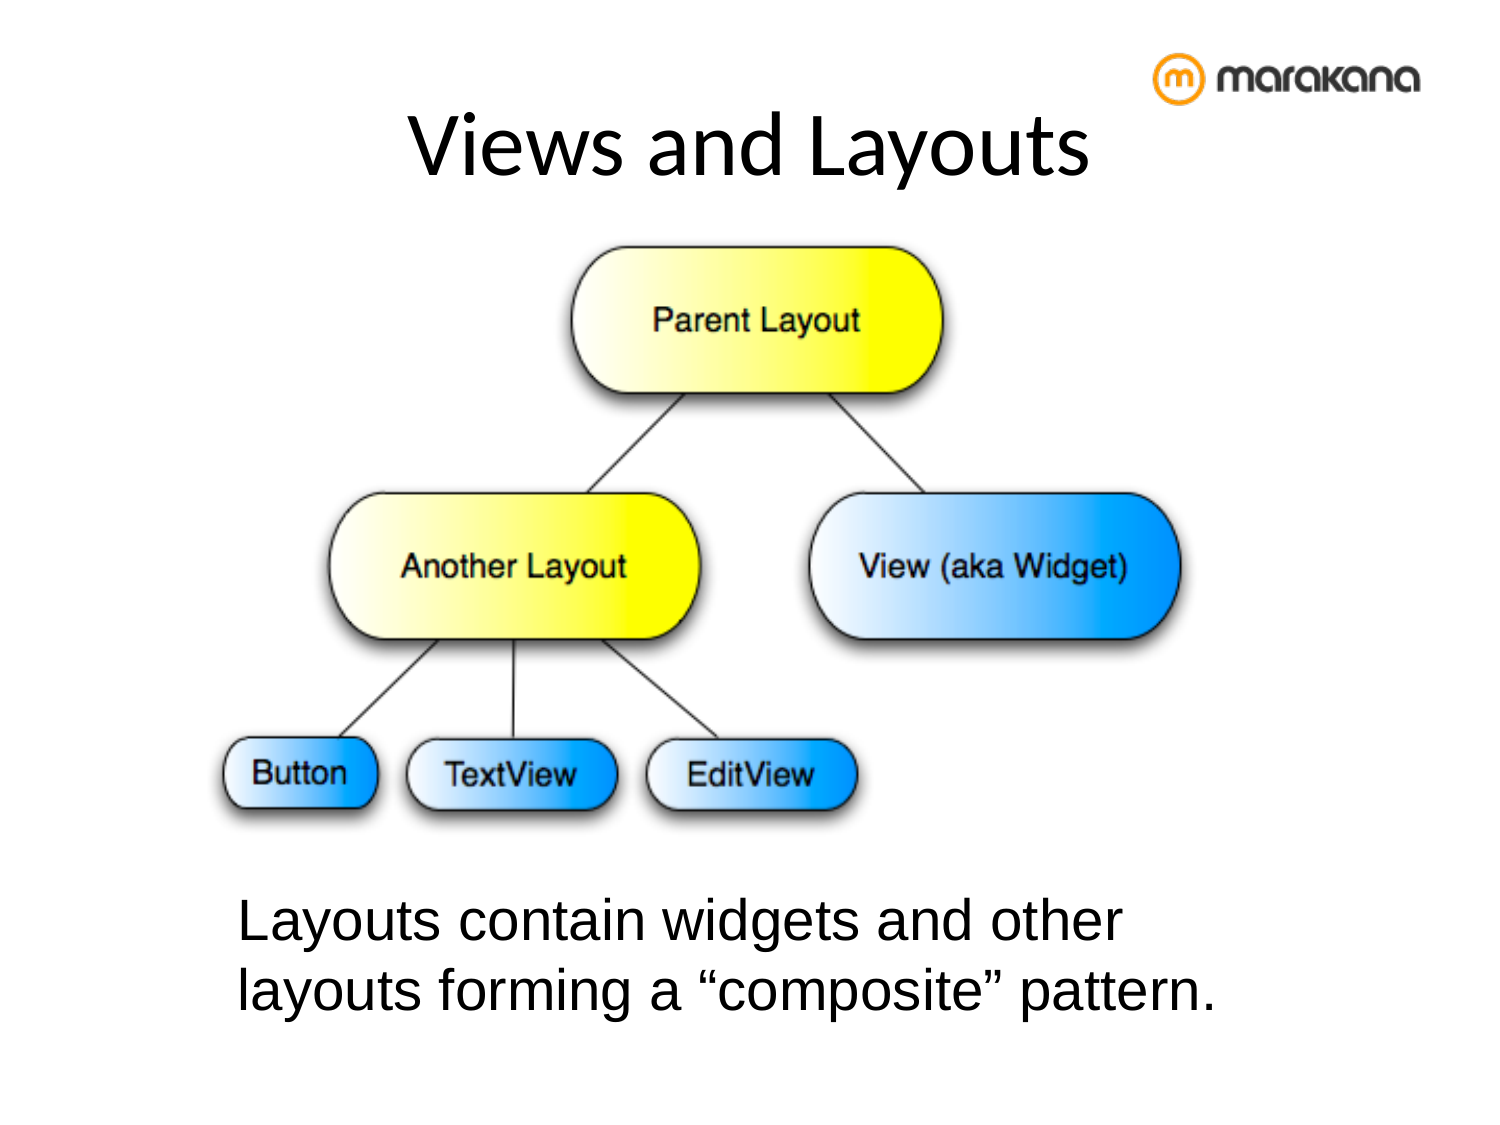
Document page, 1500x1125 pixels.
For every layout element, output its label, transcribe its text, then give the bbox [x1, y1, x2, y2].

title Views and Layouts [75, 45, 1425, 233]
picture [200, 232, 1203, 839]
text_box Layouts contain widgets and other layouts forming a “composite” pattern. [222, 874, 1263, 1030]
